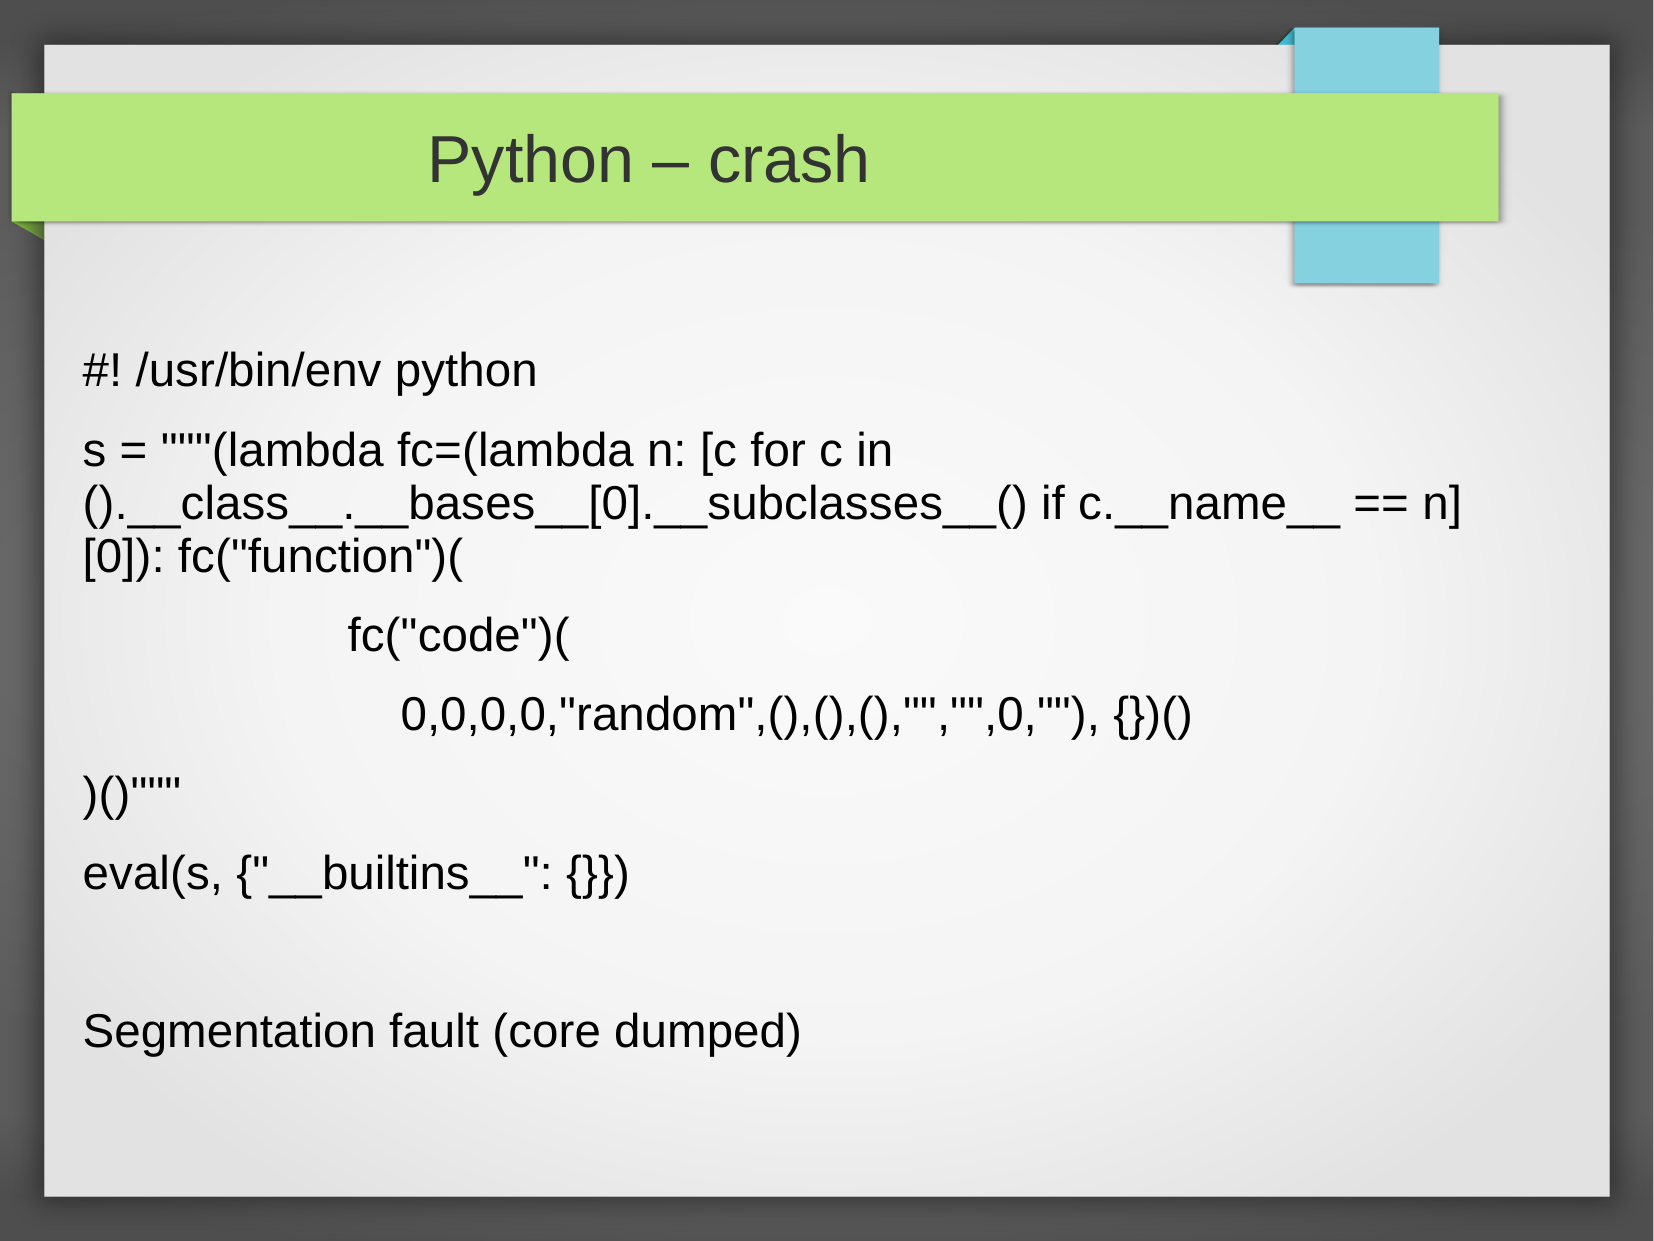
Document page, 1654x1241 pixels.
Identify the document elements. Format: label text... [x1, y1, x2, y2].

list #! /usr/bin/env python s = """(lambda fc=(lambda n: [c for c in ().__class__.__bases__[0].__subclasses__() if c.__name__ == n][0]): fc("function")( fc("code")( 0,0,0,0,"random",(),(),(),"","",0,""), {})() )()""" eval(s, {"__builtins__": {}}) Segmentation fault (core dumped) [82, 343, 1538, 1063]
title Python – crash [70, 106, 1229, 213]
picture [0, 0, 1654, 1241]
